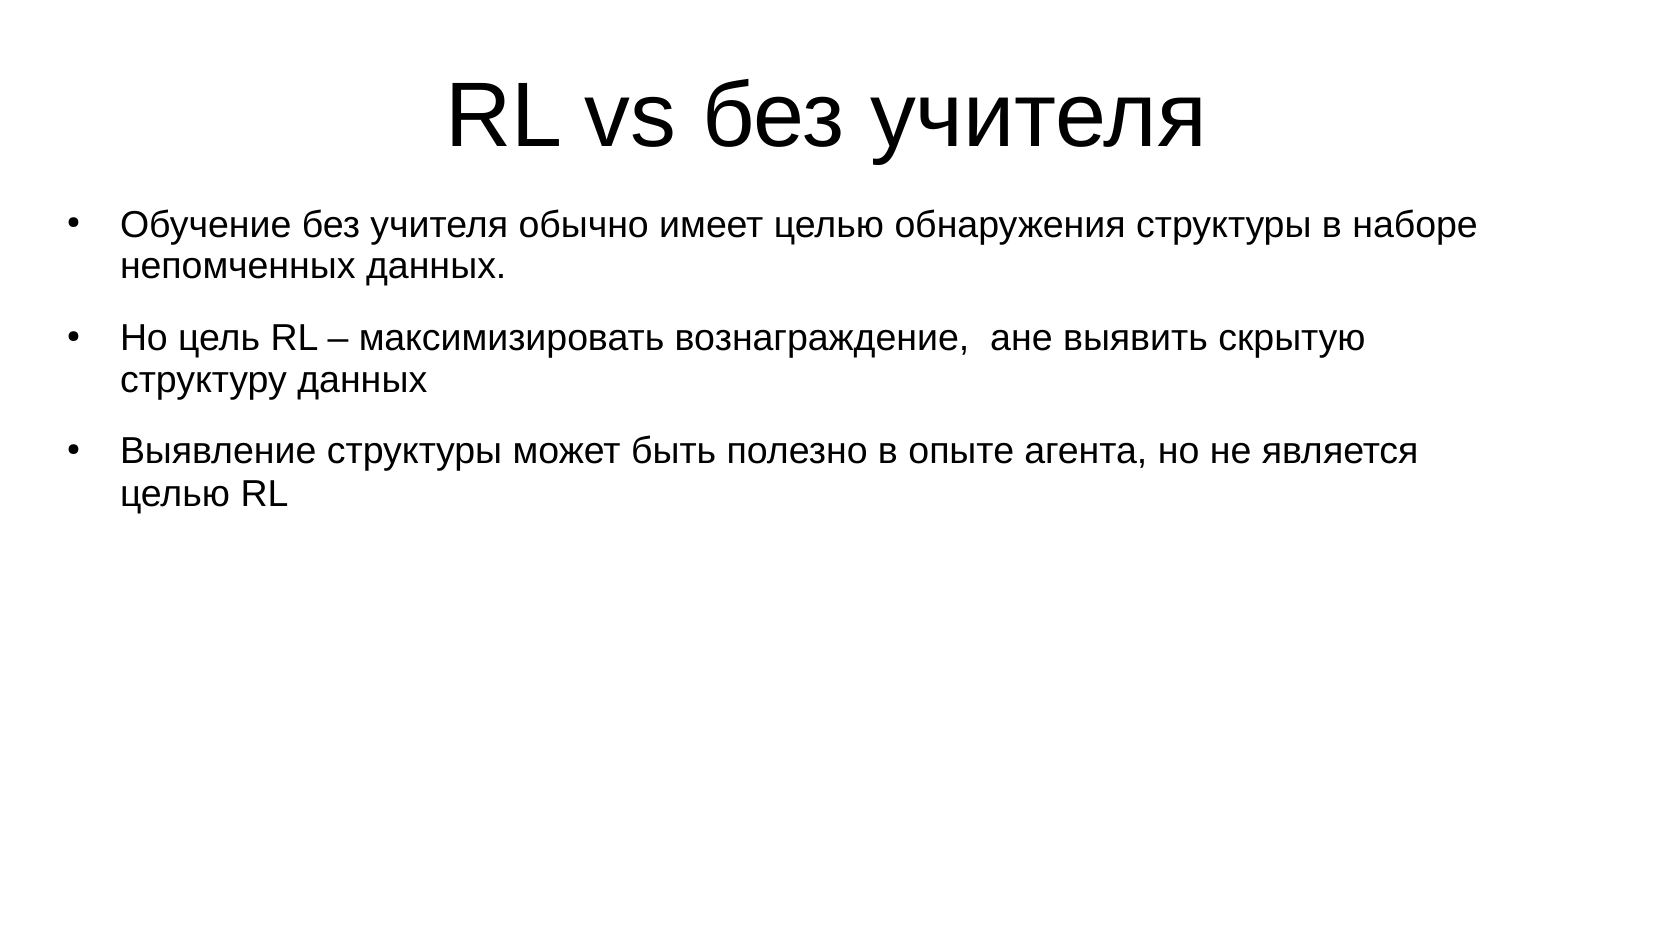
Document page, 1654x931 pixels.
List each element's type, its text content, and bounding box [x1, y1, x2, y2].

title RL vs без учителя [82, 37, 1571, 193]
list Обучение без учителя обычно имеет целью обнаружения структуры в наборе непомченных данных. Но цель RL – максимизировать вознаграждение, ане выявить скрытую структуру данных Выявление структуры может быть полезно в опыте агента, но не является целью RL [49, 202, 1516, 871]
